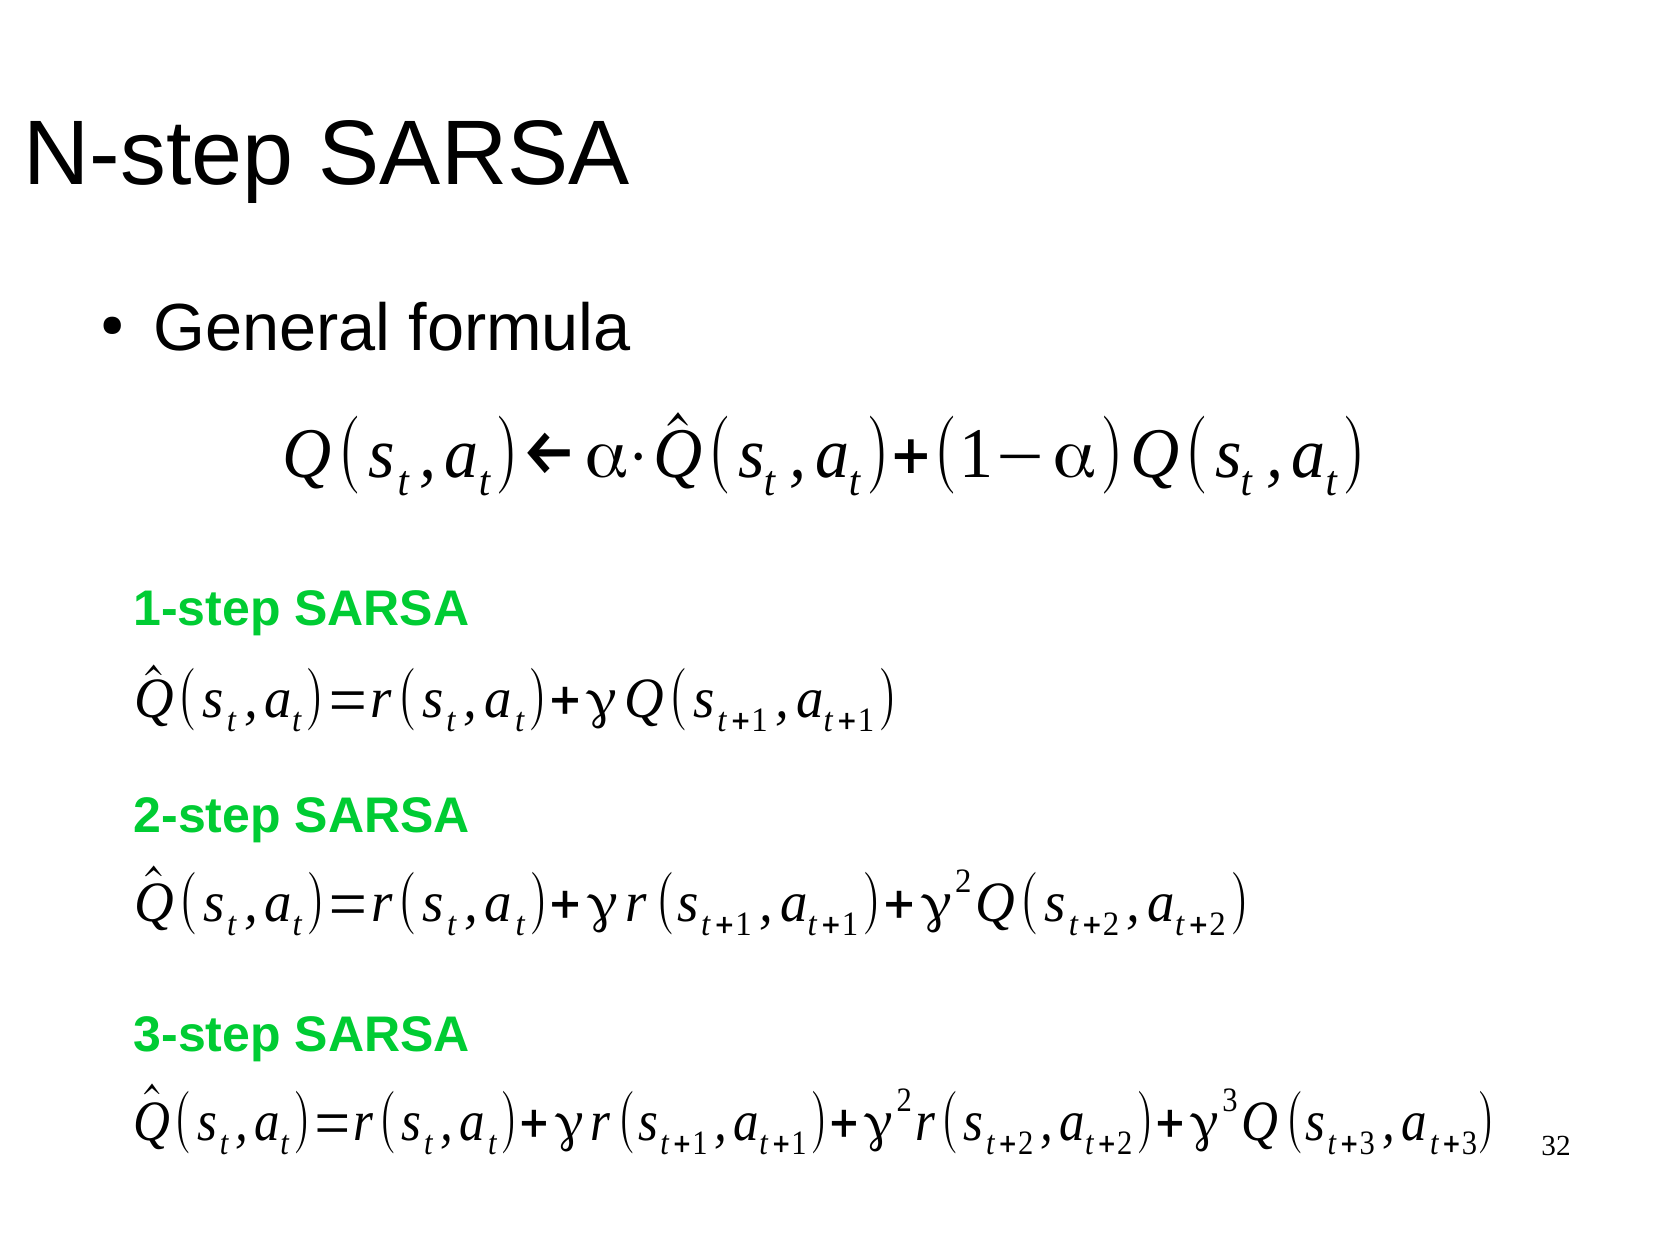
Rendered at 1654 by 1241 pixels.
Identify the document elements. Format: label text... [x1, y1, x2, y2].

chart [120, 659, 909, 739]
chart [120, 860, 1261, 942]
chart [120, 1079, 1509, 1161]
chart [265, 406, 1383, 505]
title N-step SARSA [23, 49, 1512, 257]
text_box 2-step SARSA [118, 779, 485, 851]
text_box 1-step SARSA [118, 573, 485, 645]
list General formula [82, 290, 1571, 1010]
text_box 3-step SARSA [118, 998, 485, 1070]
